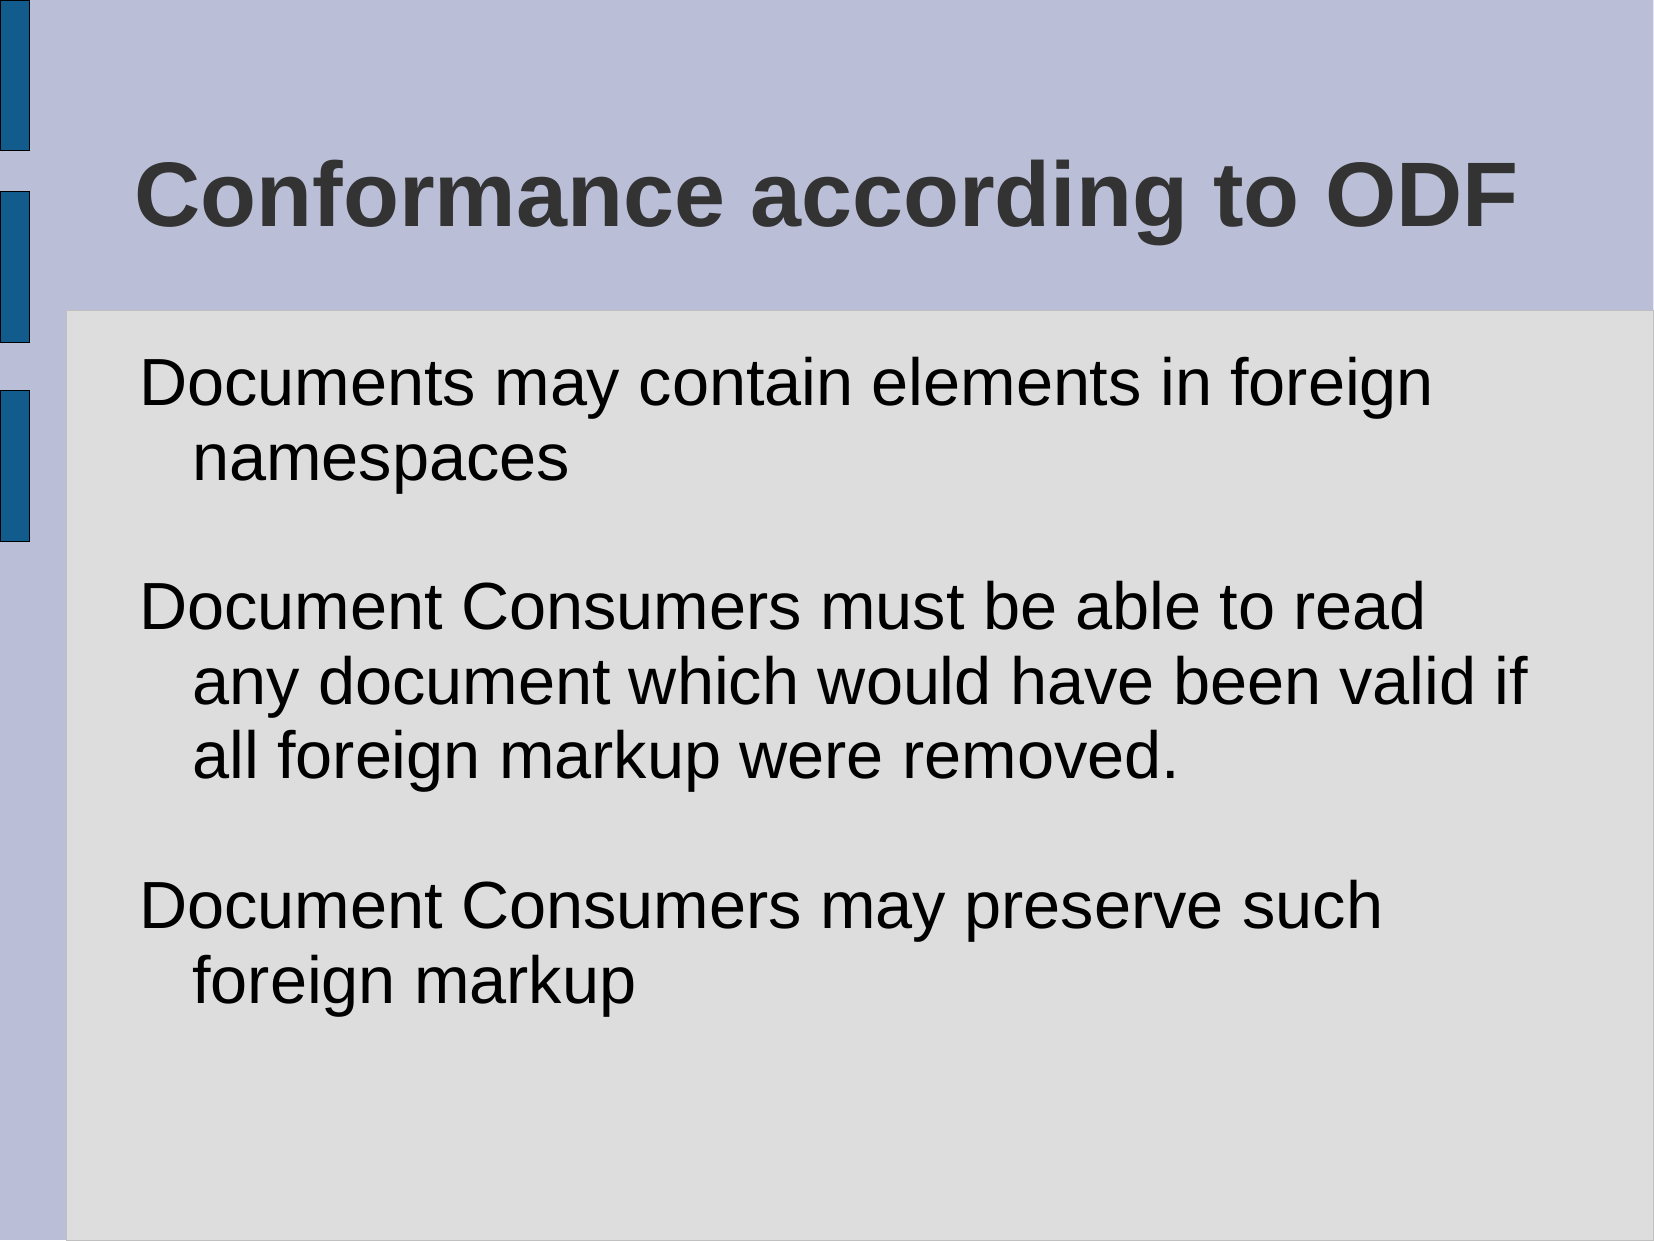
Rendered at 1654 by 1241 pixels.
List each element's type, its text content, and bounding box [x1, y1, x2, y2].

title Conformance according to ODF [121, 91, 1534, 299]
list Documents may contain elements in foreign namespaces Document Consumers must be able to read any document which would have been valid if all foreign markup were removed. Document Consumers may preserve such foreign markup [121, 344, 1534, 1127]
